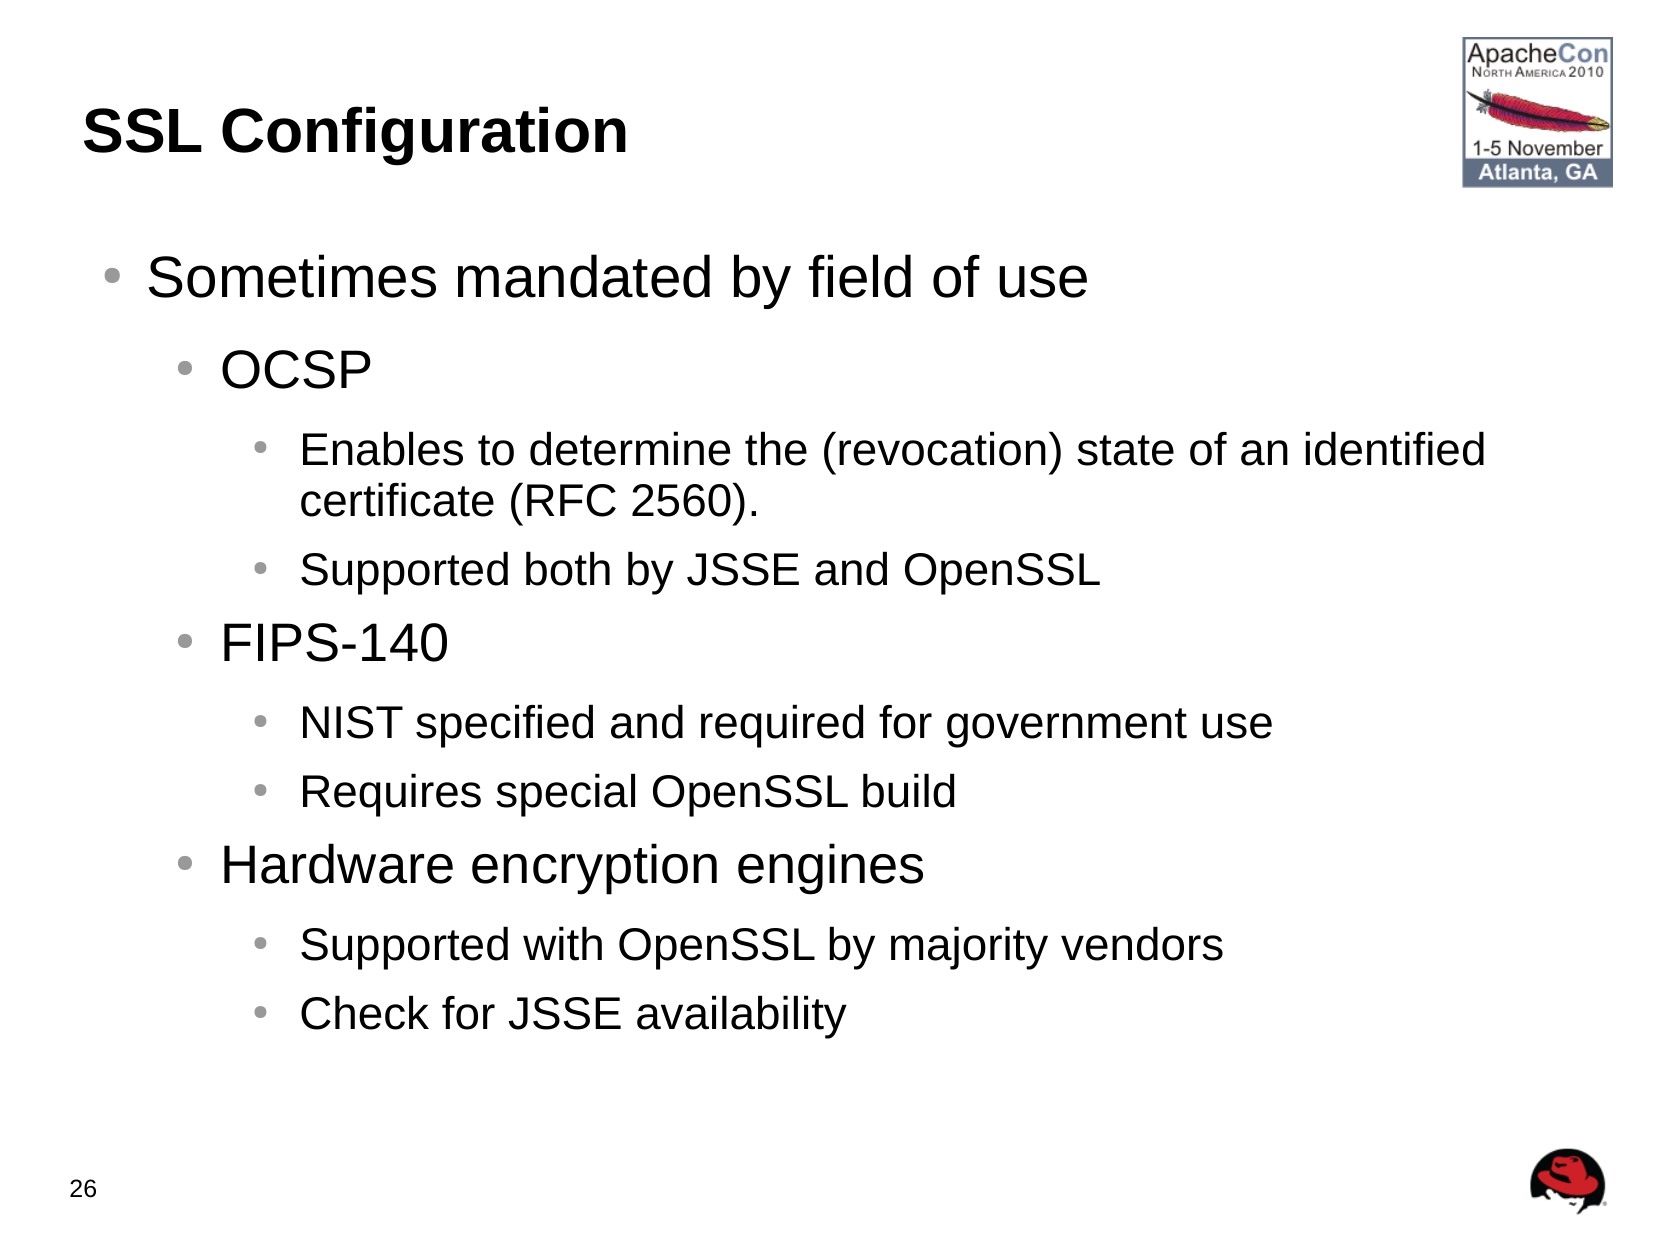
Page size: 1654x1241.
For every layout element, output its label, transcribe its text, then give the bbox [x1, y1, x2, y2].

picture [1529, 1146, 1613, 1224]
list Sometimes mandated by field of use OCSP Enables to determine the (revocation) state of an identified certificate (RFC 2560). Supported both by JSSE and OpenSSL FIPS-140 NIST specified and required for government use Requires special OpenSSL build Hardware encryption engines Supported with OpenSSL by majority vendors Check for JSSE availability [86, 244, 1576, 1038]
picture [1462, 37, 1613, 188]
title SSL Configuration [82, 45, 1571, 218]
